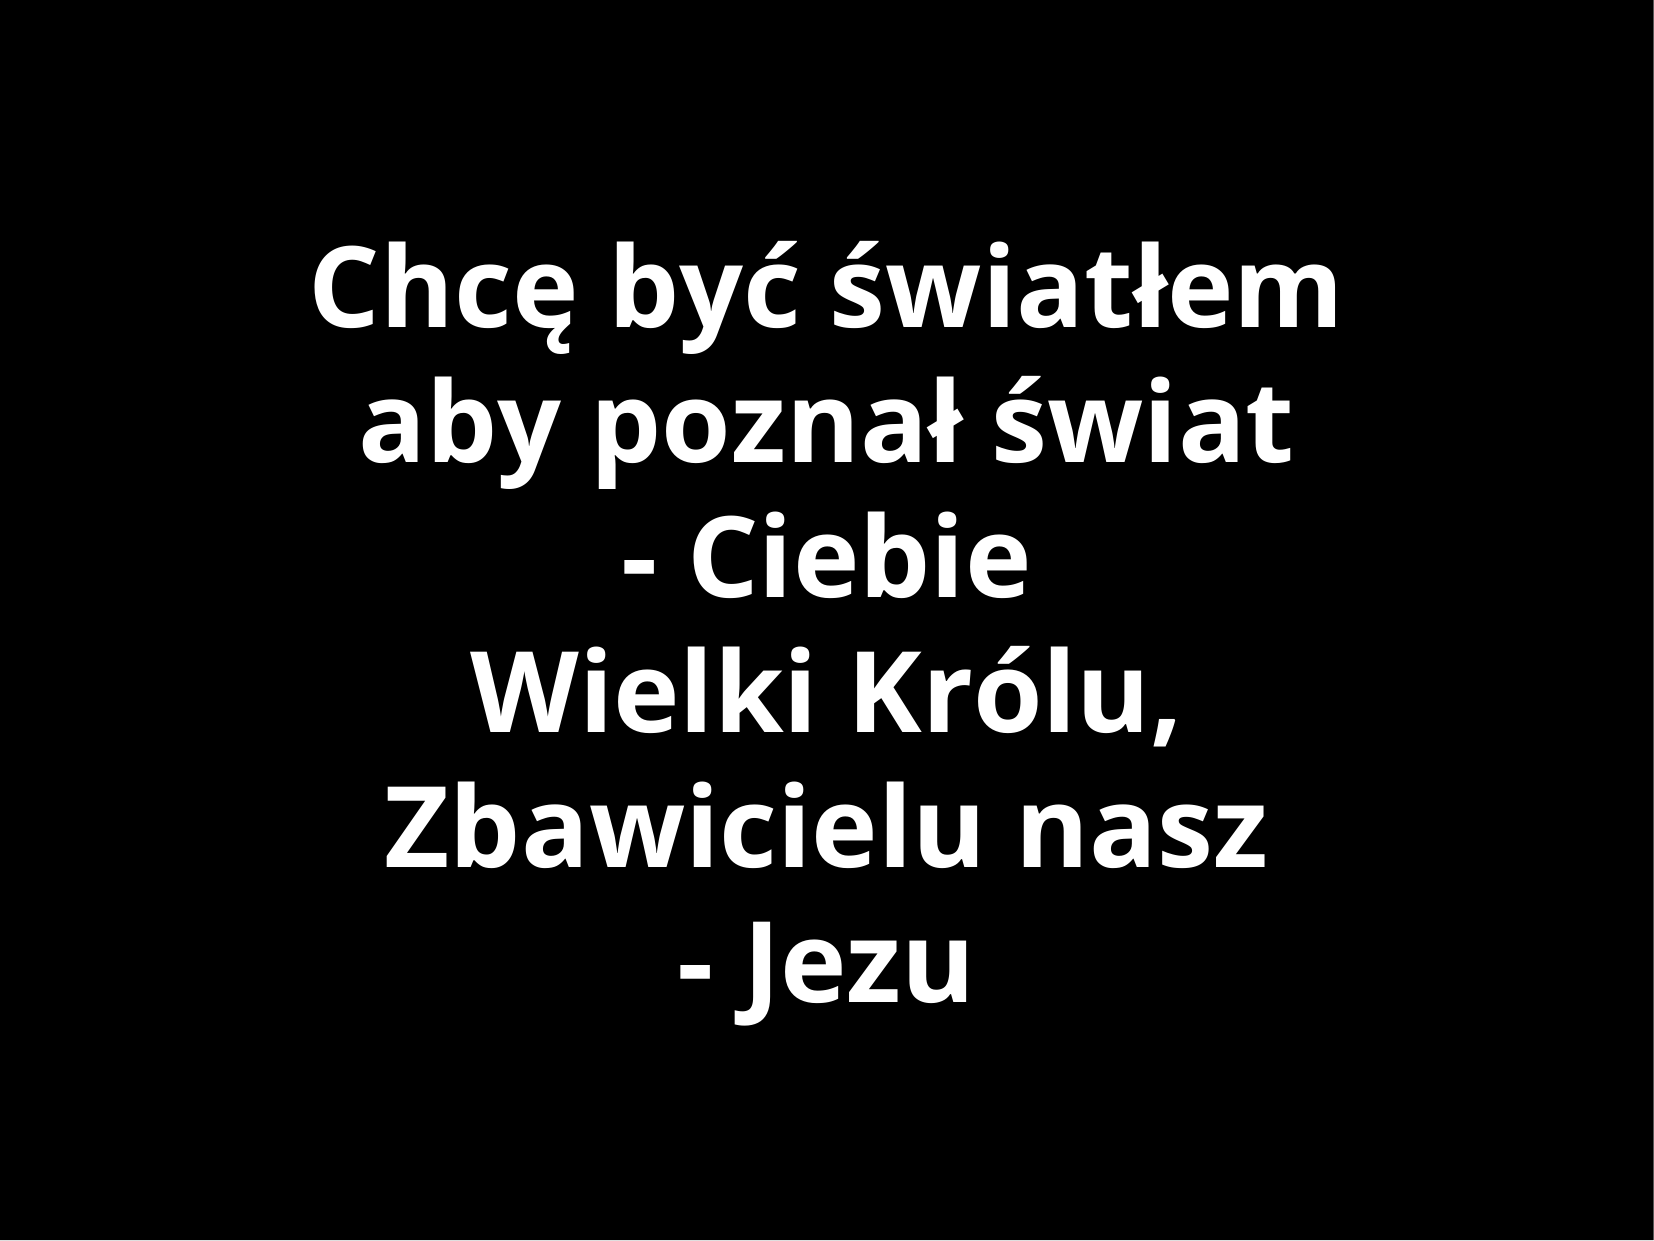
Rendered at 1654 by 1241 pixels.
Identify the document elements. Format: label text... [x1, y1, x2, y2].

title Chcę być światłem aby poznał świat - Ciebie Wielki Królu, Zbawicielu nasz - Jezu [0, 0, 1654, 1241]
